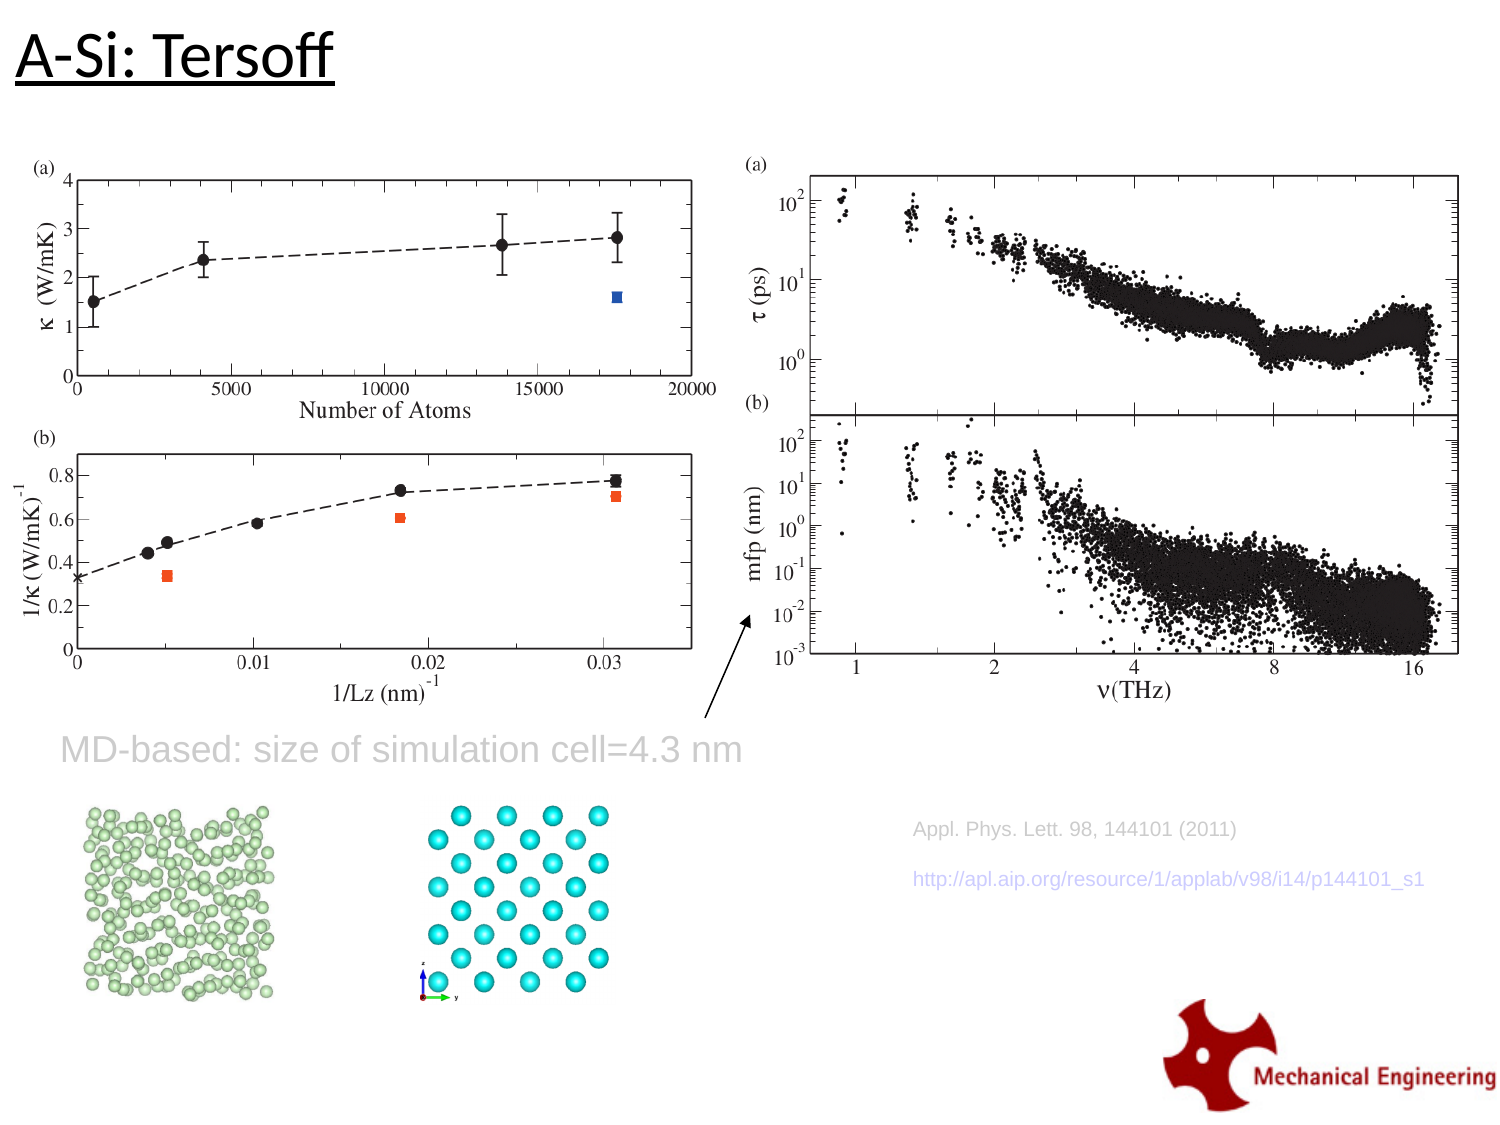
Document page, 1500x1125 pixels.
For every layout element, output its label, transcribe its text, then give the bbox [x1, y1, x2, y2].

picture [420, 795, 616, 1005]
title A-Si: Tersoff [0, 0, 1351, 145]
picture [75, 795, 285, 1005]
picture [1162, 999, 1497, 1113]
picture [7, 139, 1470, 710]
text_box MD-based: size of simulation cell=4.3 nm [45, 717, 826, 778]
text_box Appl. Phys. Lett. 98, 144101 (2011) http://apl.aip.org/resource/1/applab/v98/i14/p144101_s1 [898, 808, 1441, 919]
